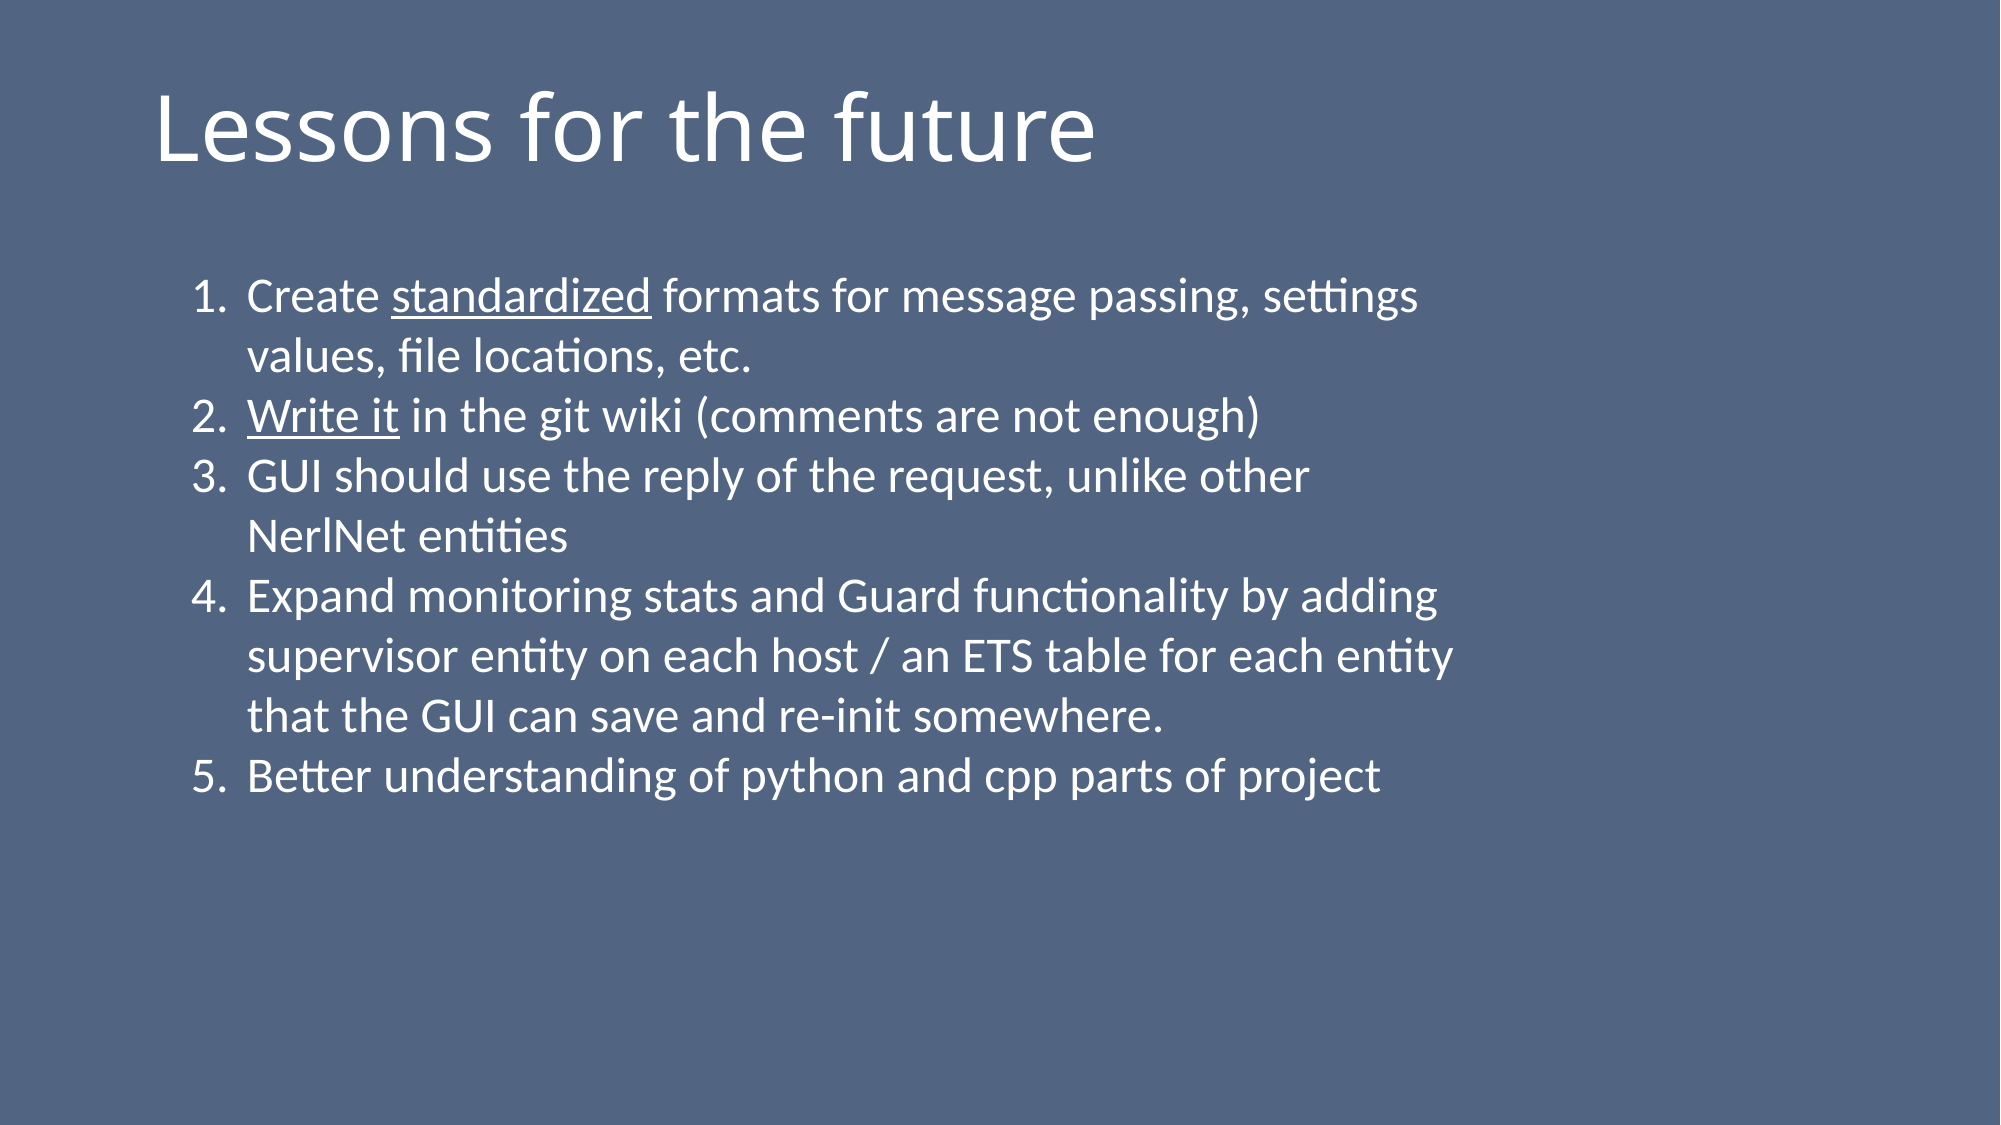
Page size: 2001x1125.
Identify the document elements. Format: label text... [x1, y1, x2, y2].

text_box Lessons for the future [137, 59, 1863, 204]
text_box Create standardized formats for message passing, settings values, file locations, etc. Write it in the git wiki (comments are not enough) GUI should use the reply of the request, unlike other NerlNet entities Expand monitoring stats and Guard functionality by adding supervisor entity on each host / an ETS table for each entity that the GUI can save and re-init somewhere. Better understanding of python and cpp parts of project [175, 254, 1472, 990]
